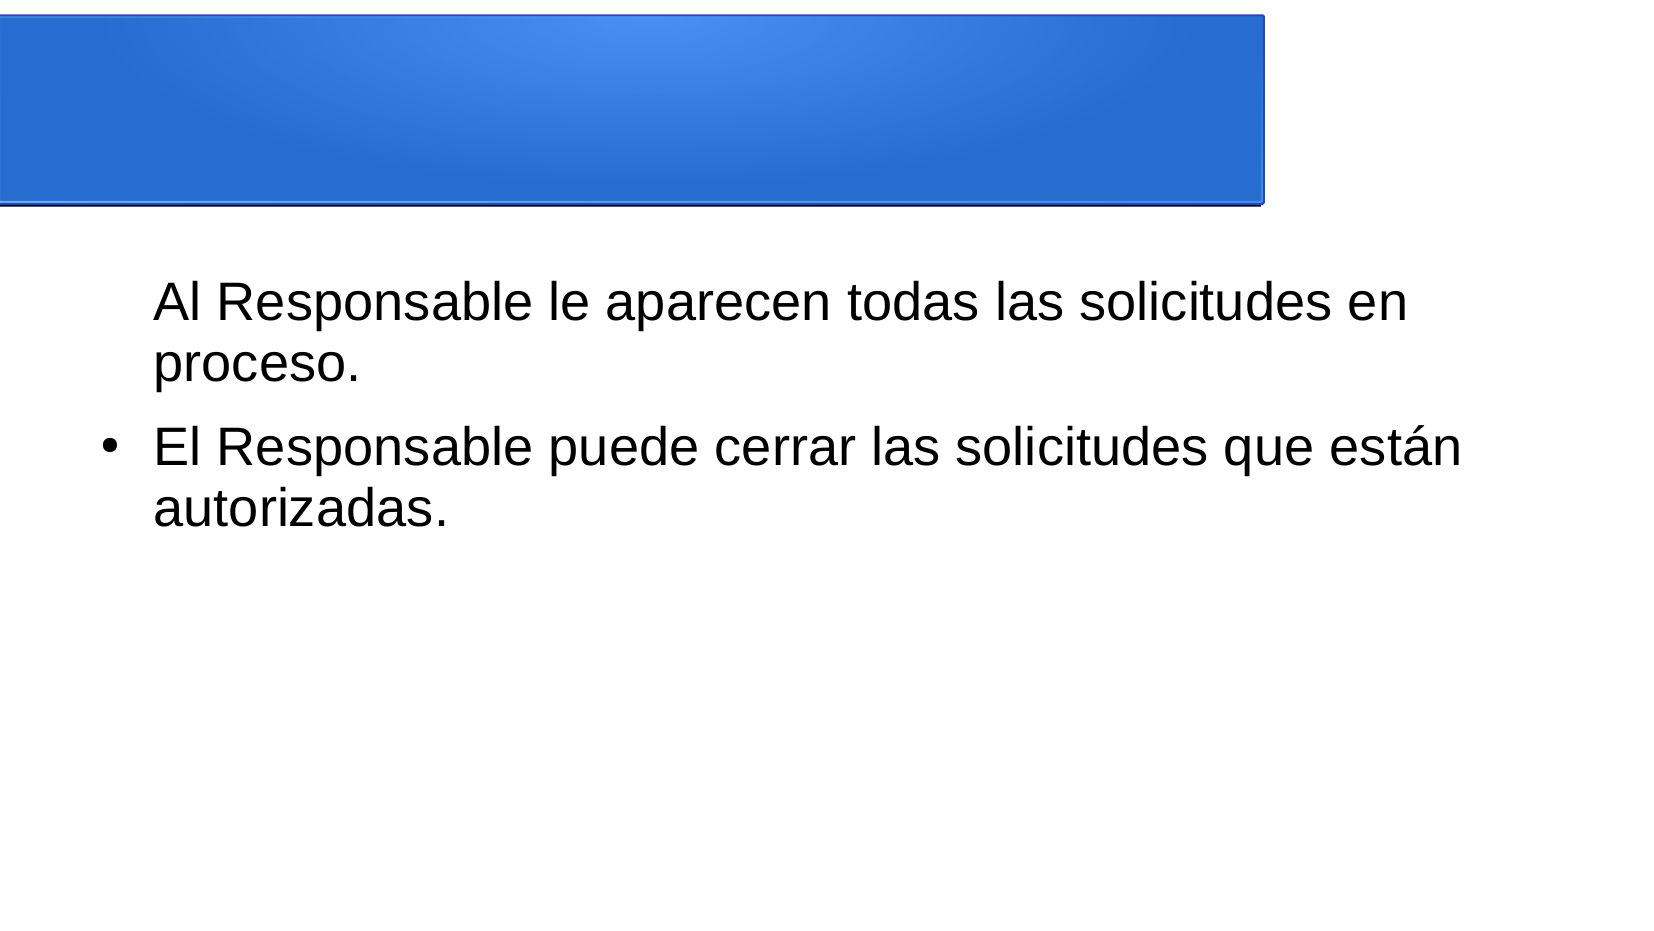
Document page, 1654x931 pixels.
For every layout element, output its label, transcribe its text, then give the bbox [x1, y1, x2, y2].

list Al Responsable le aparecen todas las solicitudes en proceso. El Responsable puede cerrar las solicitudes que están autorizadas. [82, 271, 1571, 910]
